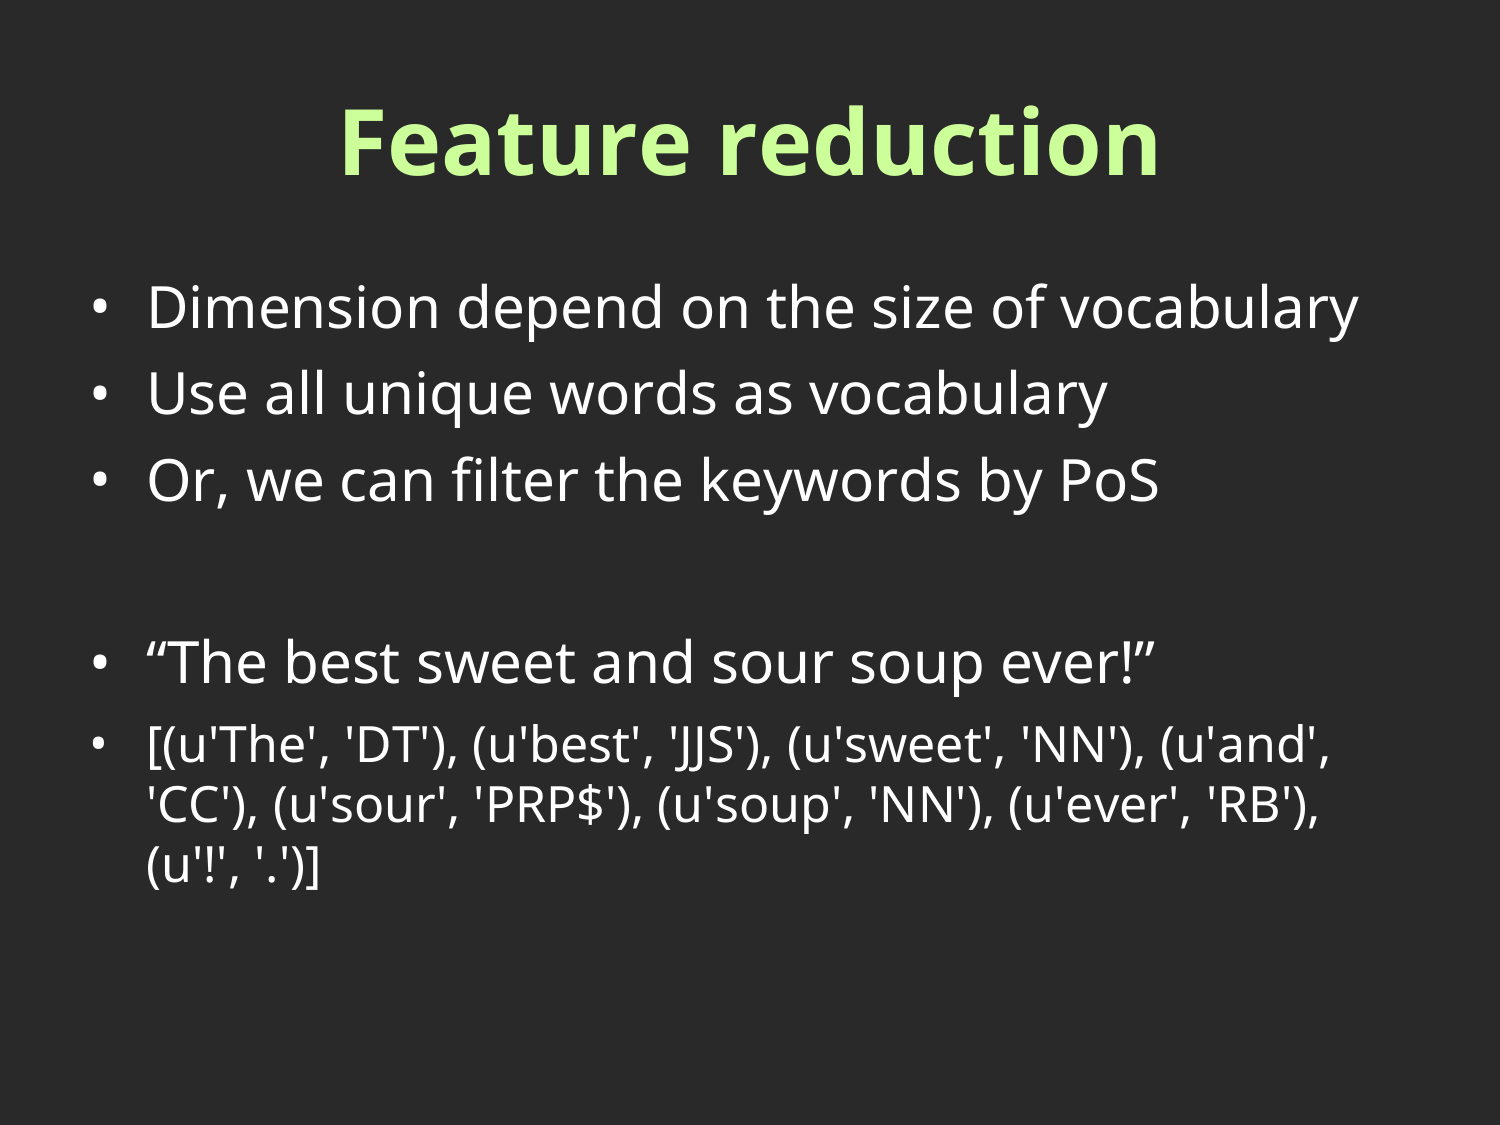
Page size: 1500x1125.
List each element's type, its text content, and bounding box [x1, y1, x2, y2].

title Feature reduction [75, 45, 1426, 233]
list Dimension depend on the size of vocabulary Use all unique words as vocabulary Or, we can filter the keywords by PoS “The best sweet and sour soup ever!” [(u'The', 'DT'), (u'best', 'JJS'), (u'sweet', 'NN'), (u'and', 'CC'), (u'sour', 'PRP$'), (u'soup', 'NN'), (u'ever', 'RB'), (u'!', '.')] [75, 262, 1426, 1005]
